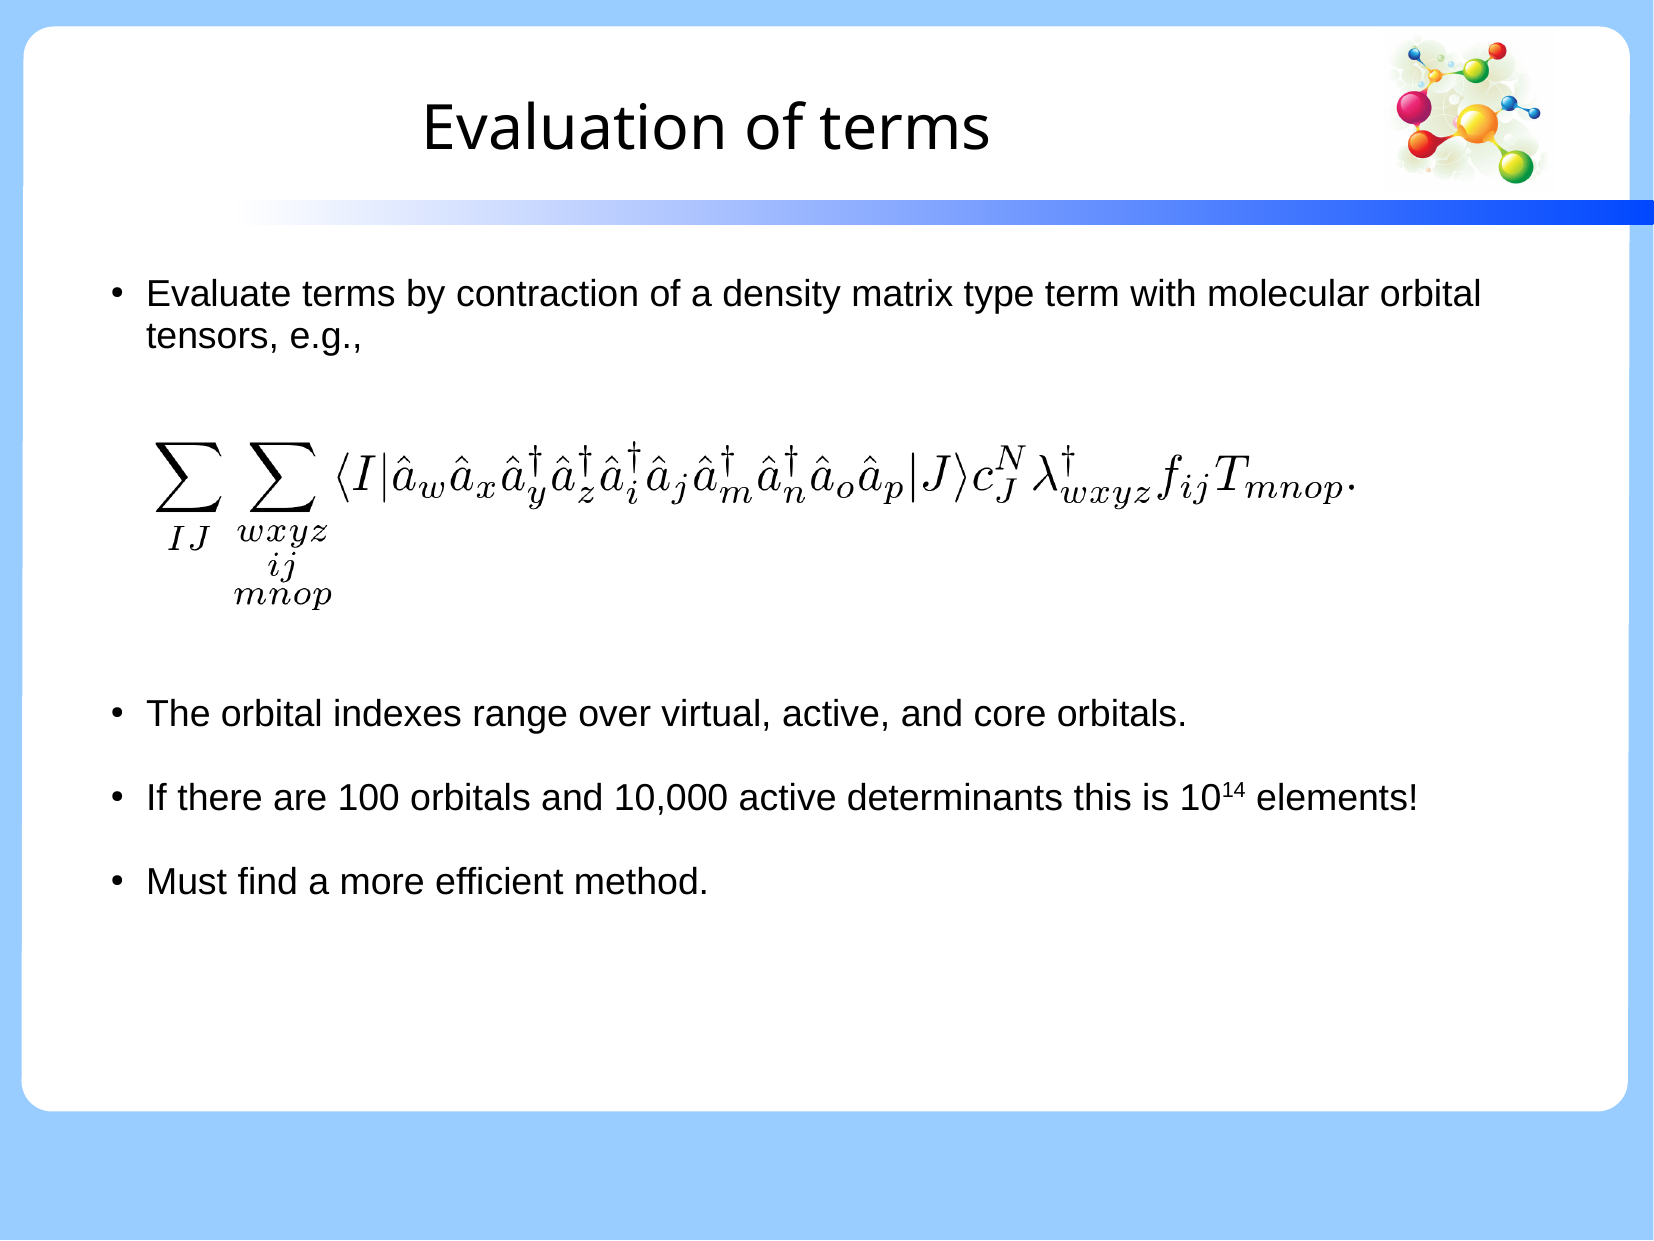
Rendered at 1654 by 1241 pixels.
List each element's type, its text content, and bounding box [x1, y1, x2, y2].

list [82, 277, 1571, 1069]
picture [1382, 29, 1556, 195]
title Evaluation of terms [82, 49, 1332, 201]
picture [155, 441, 1354, 610]
text_box Evaluate terms by contraction of a density matrix type term with molecular orbital tensors, e.g., The orbital indexes range over virtual, active, and core orbitals. If there are 100 orbitals and 10,000 active determinants this is 1014 elements! Must find a more efficient method. [95, 265, 1547, 1012]
